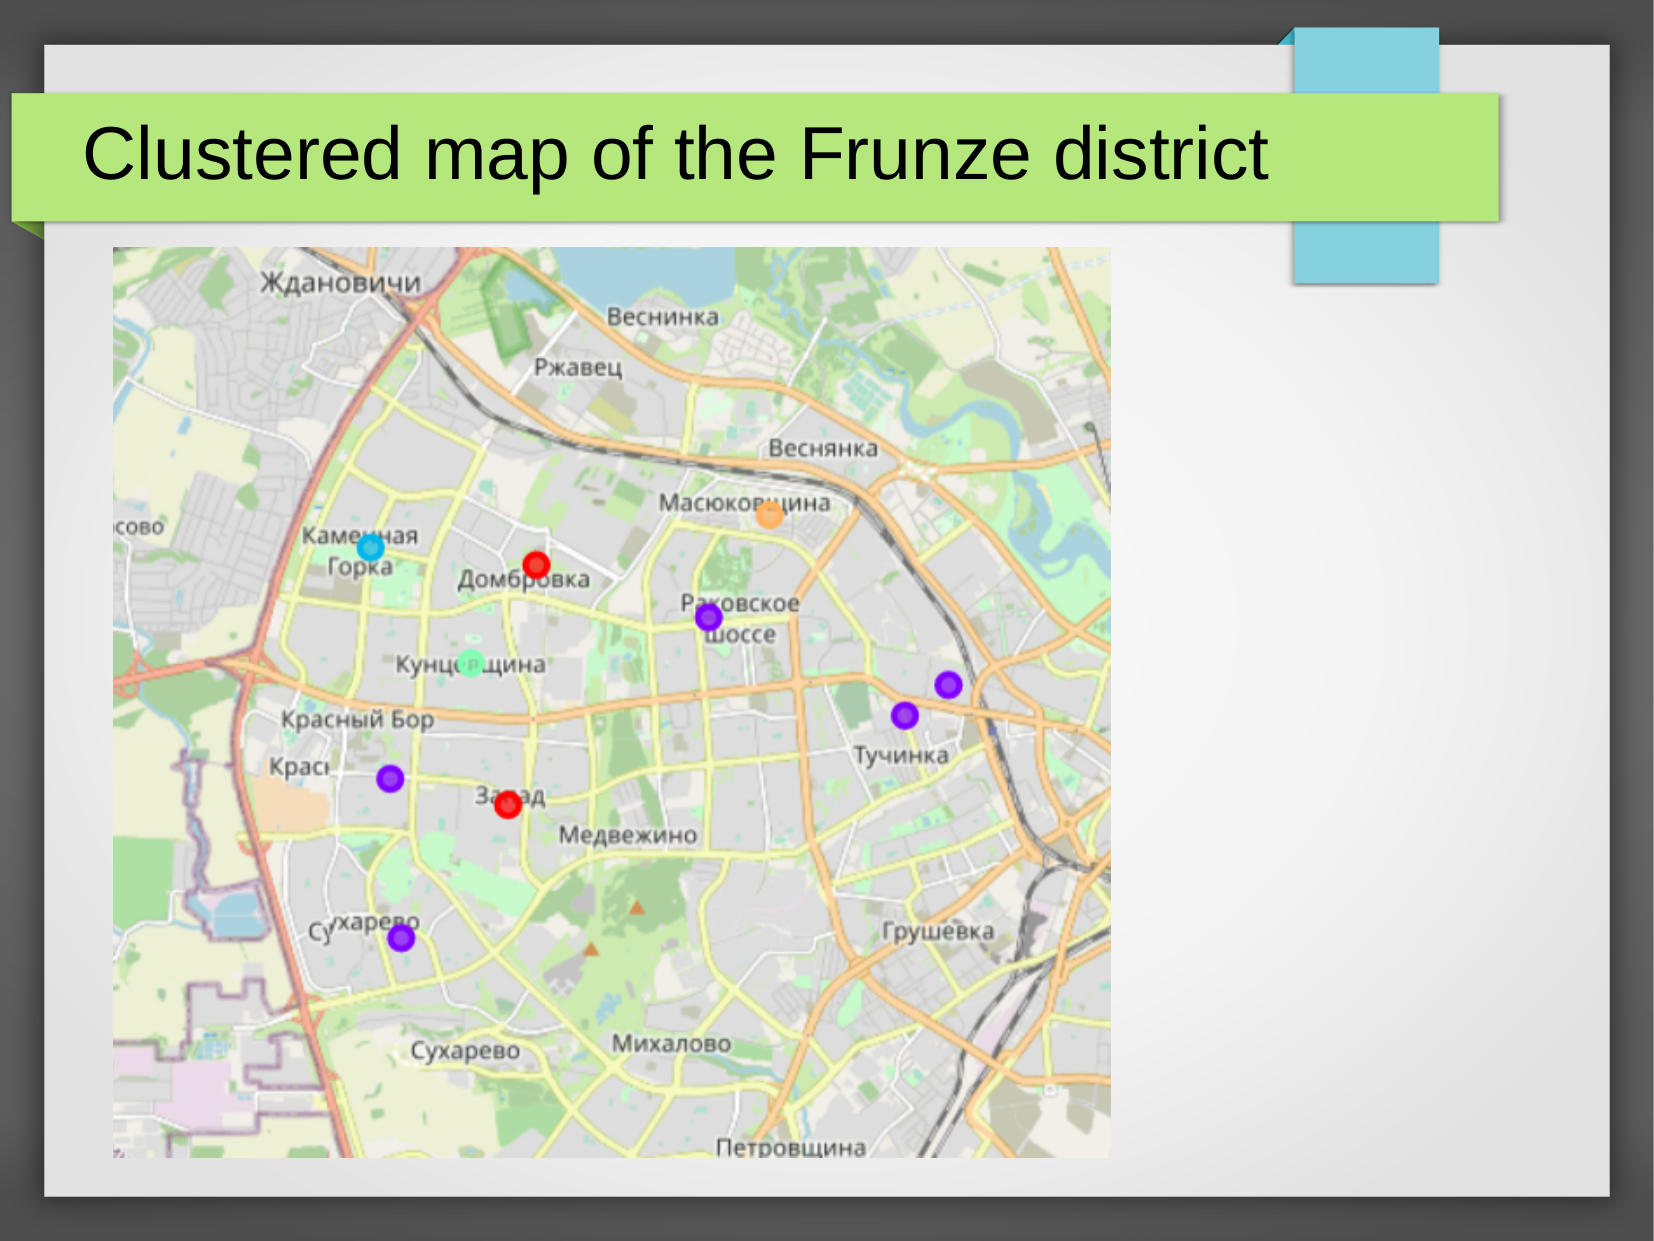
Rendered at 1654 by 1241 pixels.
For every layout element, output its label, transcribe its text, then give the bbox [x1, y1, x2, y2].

picture [0, 0, 1654, 1241]
title Clustered map of the Frunze district [82, 69, 1477, 238]
